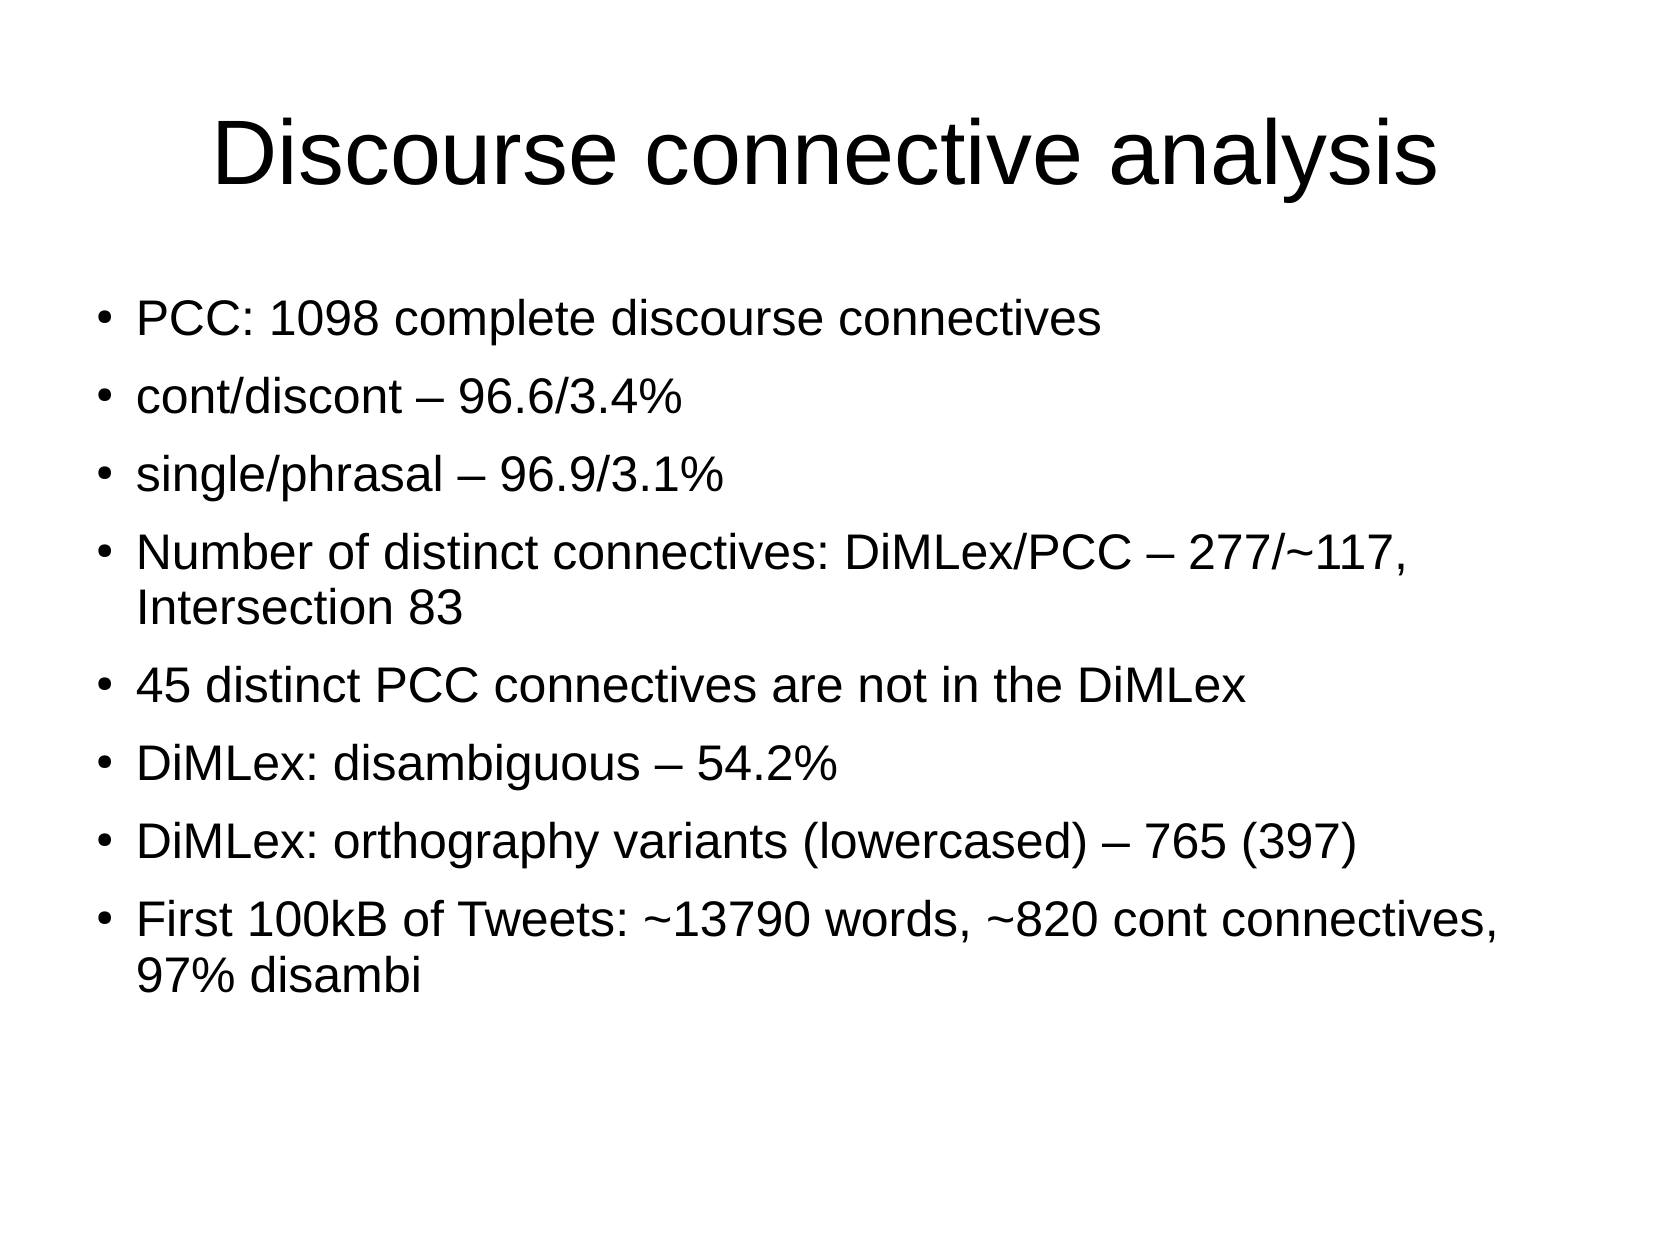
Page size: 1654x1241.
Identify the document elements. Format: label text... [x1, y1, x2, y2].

title Discourse connective analysis [82, 49, 1571, 257]
list PCC: 1098 complete discourse connectives cont/discont – 96.6/3.4% single/phrasal – 96.9/3.1% Number of distinct connectives: DiMLex/PCC – 277/~117, Intersection 83 45 distinct PCC connectives are not in the DiMLex DiMLex: disambiguous – 54.2% DiMLex: orthography variants (lowercased) – 765 (397) First 100kB of Tweets: ~13790 words, ~820 cont connectives, 97% disambi [82, 290, 1571, 1010]
